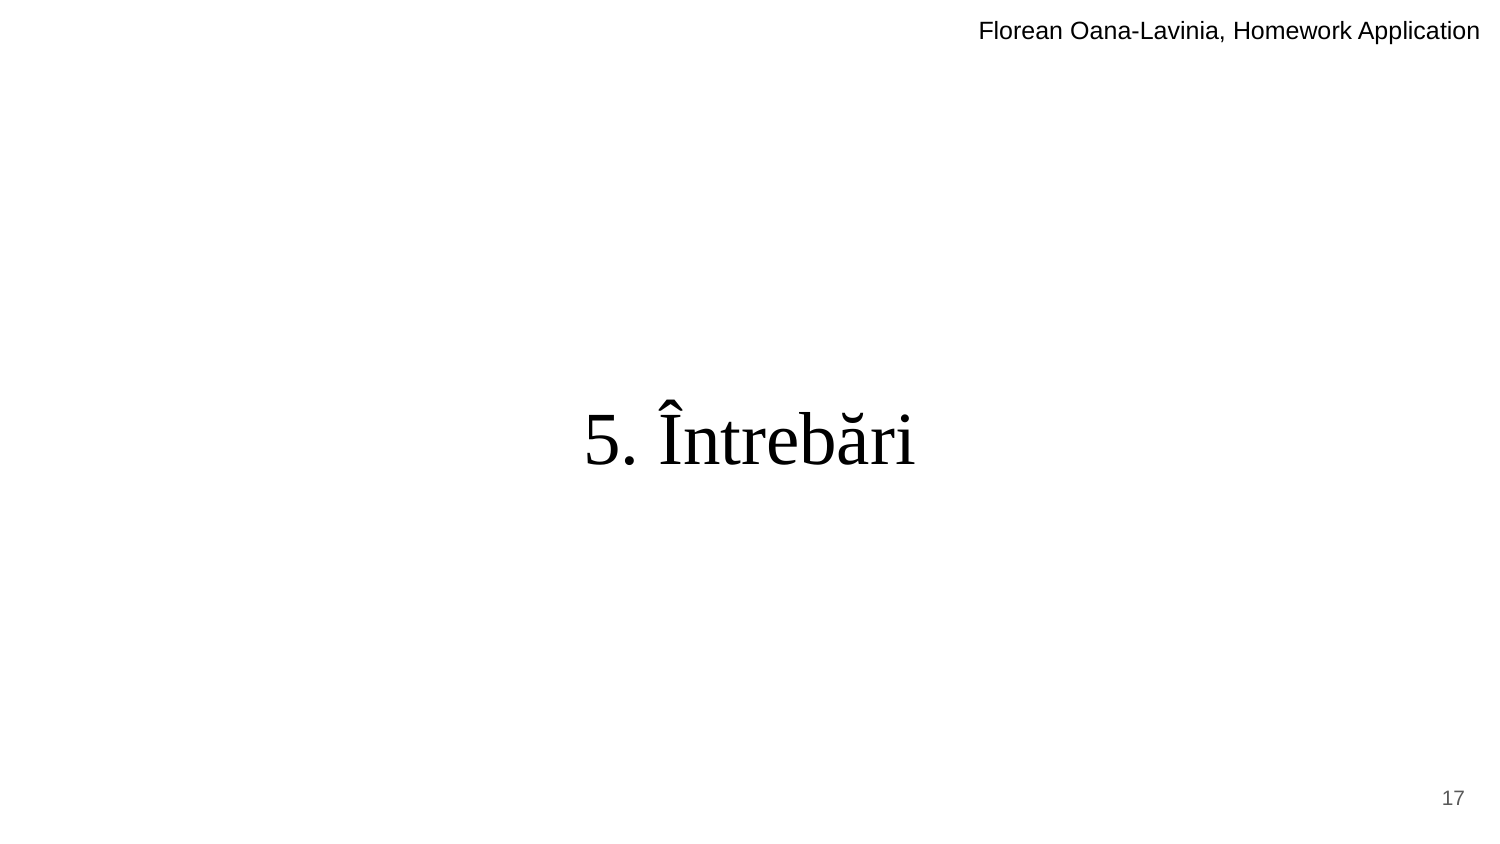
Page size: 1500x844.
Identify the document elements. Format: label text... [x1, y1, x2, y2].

title 5. Întrebări [568, 374, 932, 469]
slide_number <number> [1389, 764, 1480, 830]
text_box Florean Oana-Lavinia, Homework Application [963, 0, 1500, 67]
